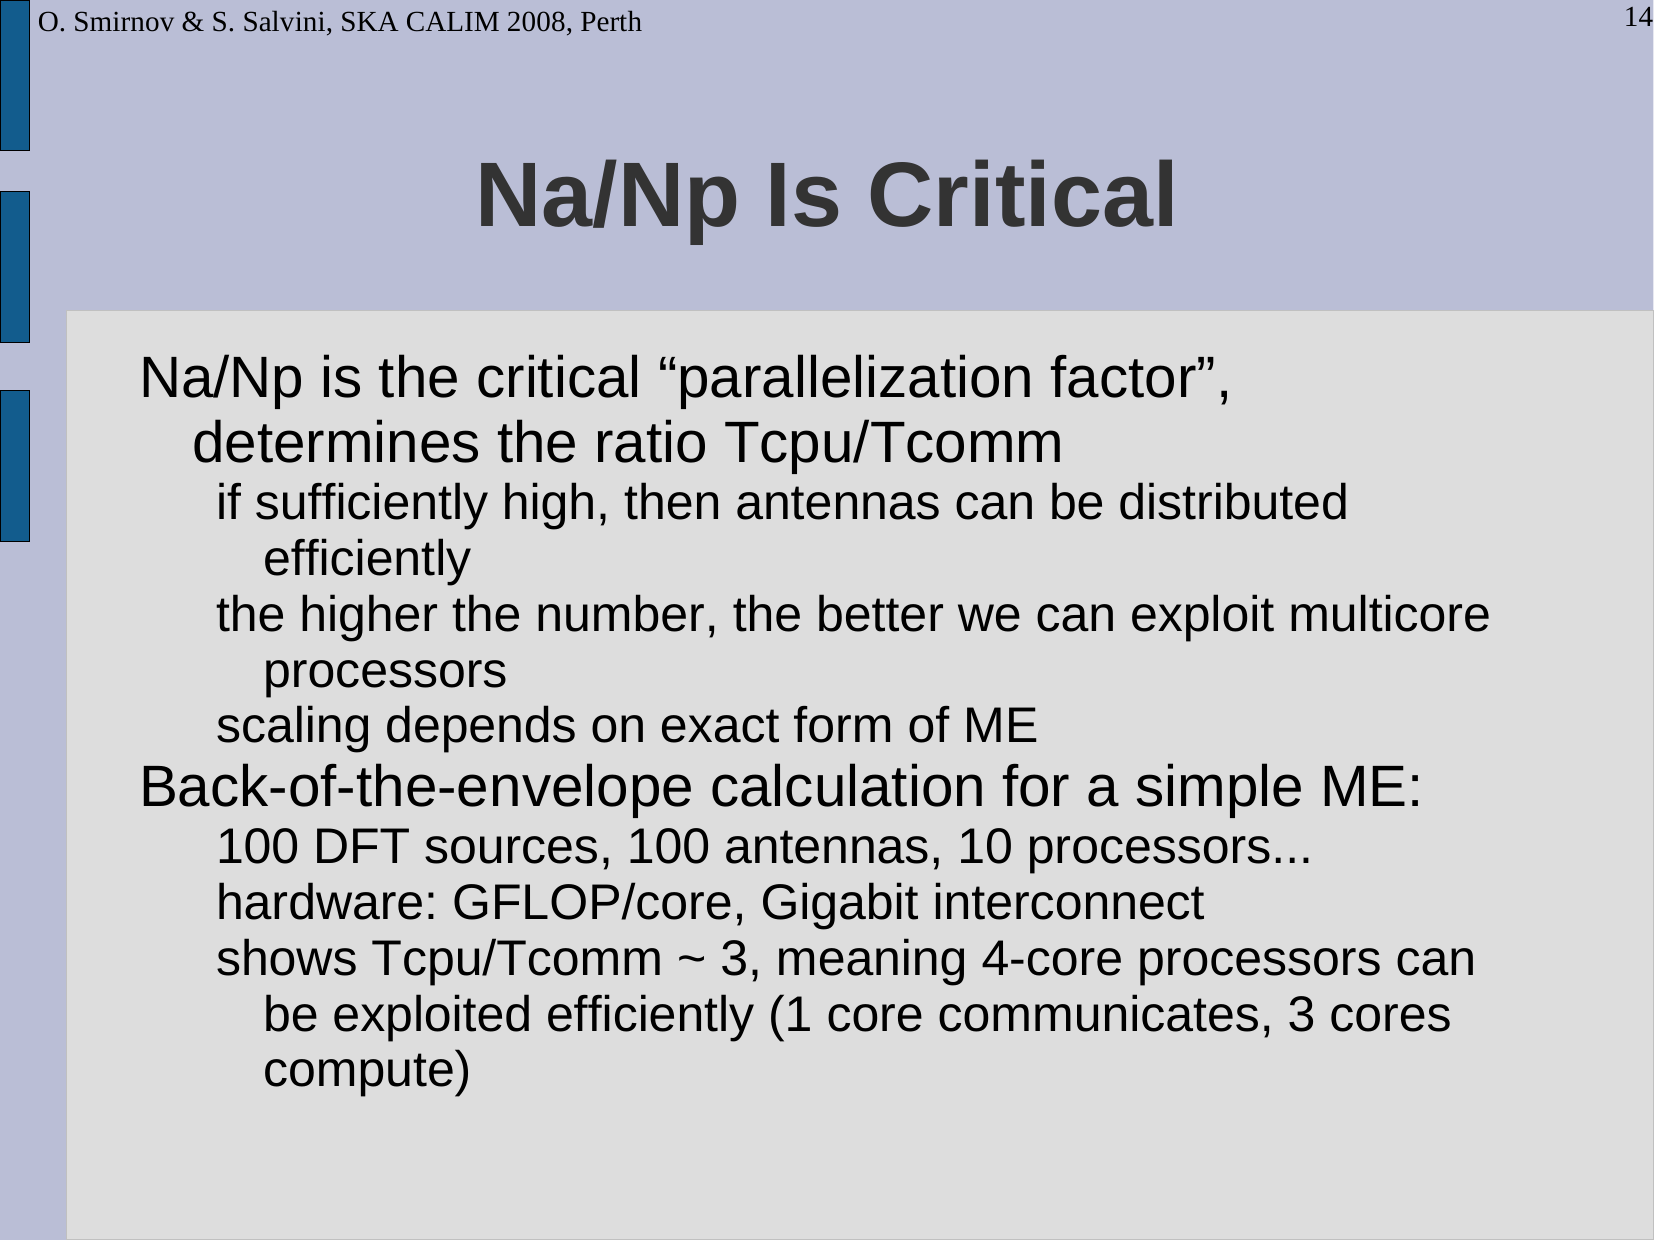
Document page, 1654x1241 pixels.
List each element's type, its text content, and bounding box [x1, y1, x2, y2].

list Na/Np is the critical “parallelization factor”, determines the ratio Tcpu/Tcomm if sufficiently high, then antennas can be distributed efficiently the higher the number, the better we can exploit multicore processors scaling depends on exact form of ME Back-of-the-envelope calculation for a simple ME: 100 DFT sources, 100 antennas, 10 processors... hardware: GFLOP/core, Gigabit interconnect shows Tcpu/Tcomm ~ 3, meaning 4-core processors can be exploited efficiently (1 core communicates, 3 cores compute) [121, 344, 1534, 1212]
title Na/Np Is Critical [121, 91, 1534, 299]
